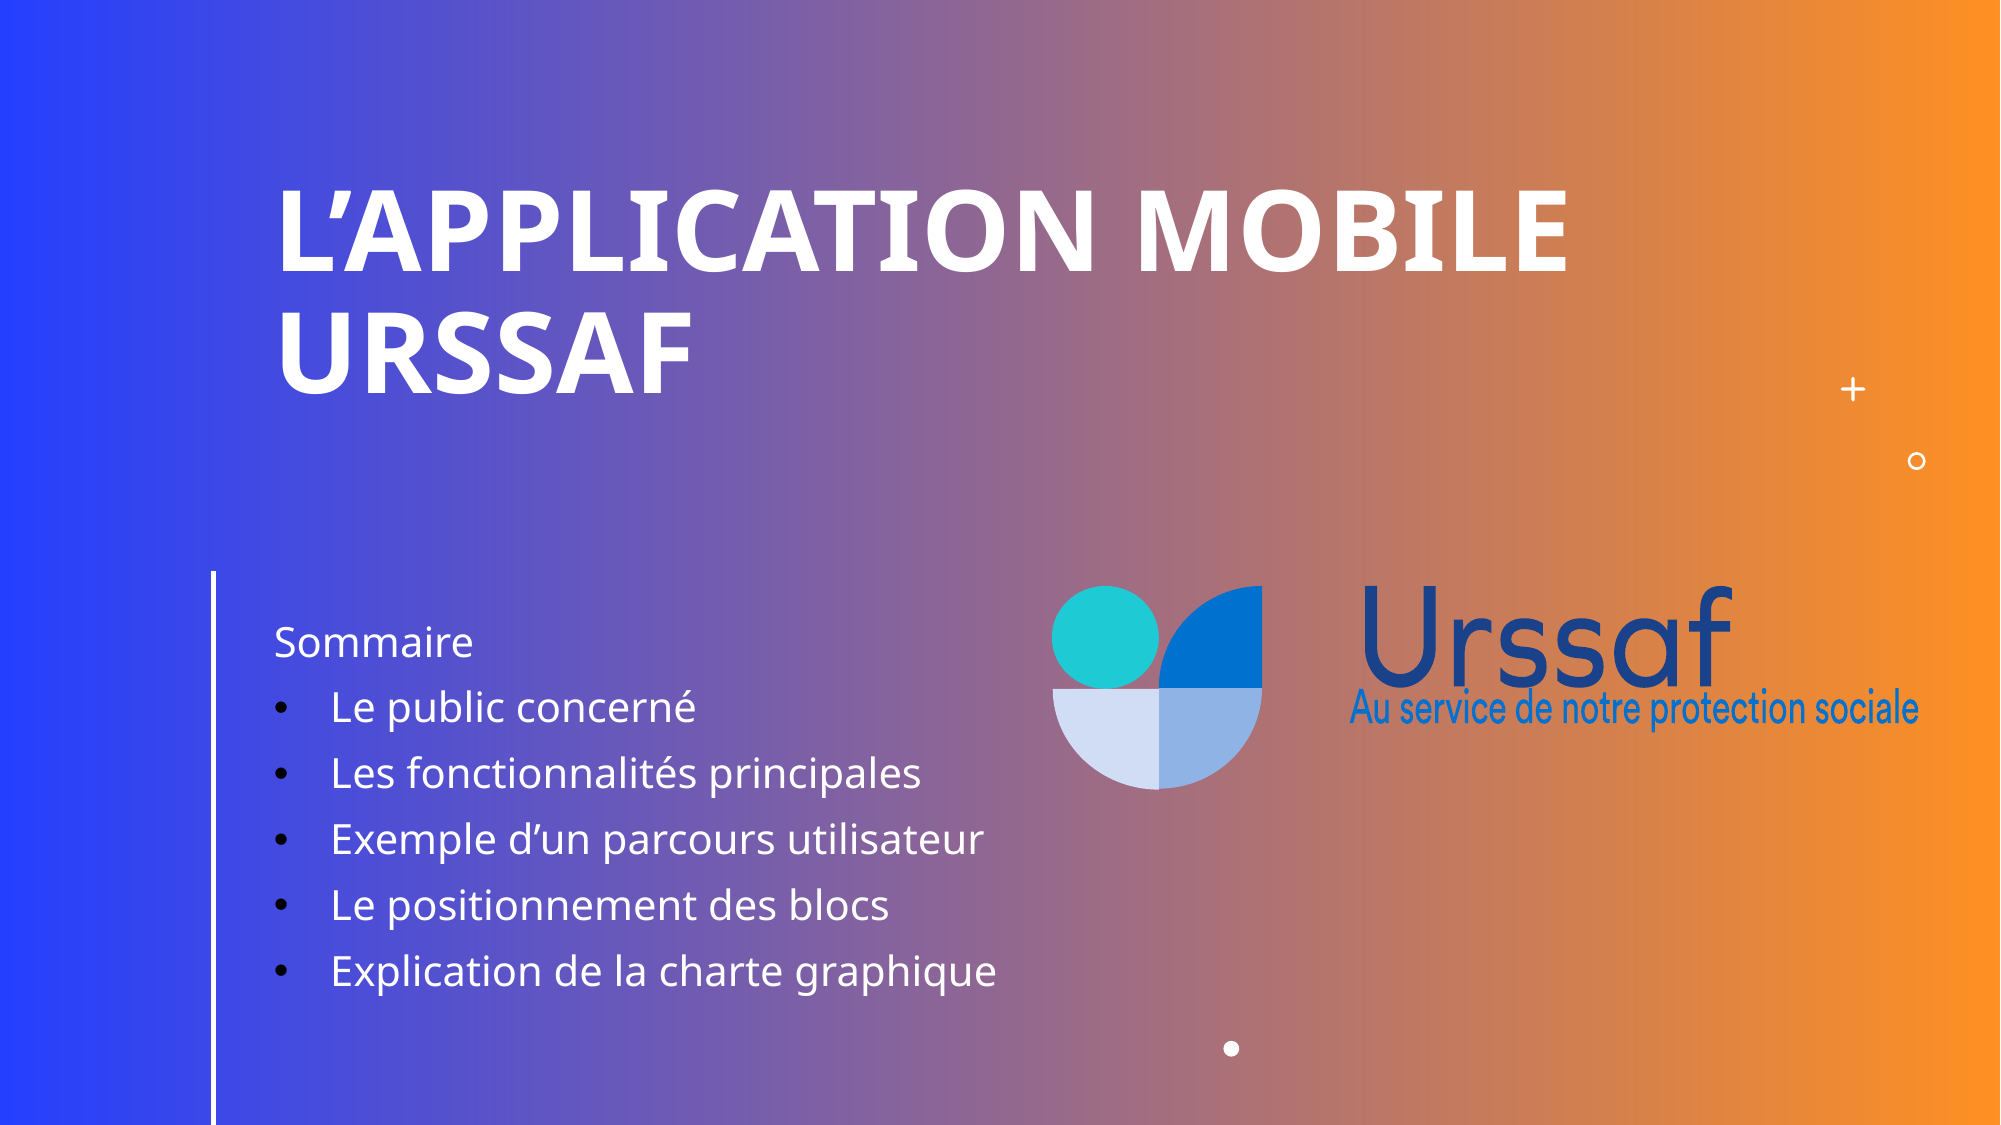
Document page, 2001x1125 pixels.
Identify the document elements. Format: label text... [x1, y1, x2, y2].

picture [1051, 585, 1919, 790]
text_box [0, 0, 2000, 1125]
title L’Application mobile Urssaf [258, 96, 1819, 426]
subtitle Sommaire Le public concerné Les fonctionnalités principales Exemple d’un parcours utilisateur Le positionnement des blocs Explication de la charte graphique [258, 613, 1025, 1080]
